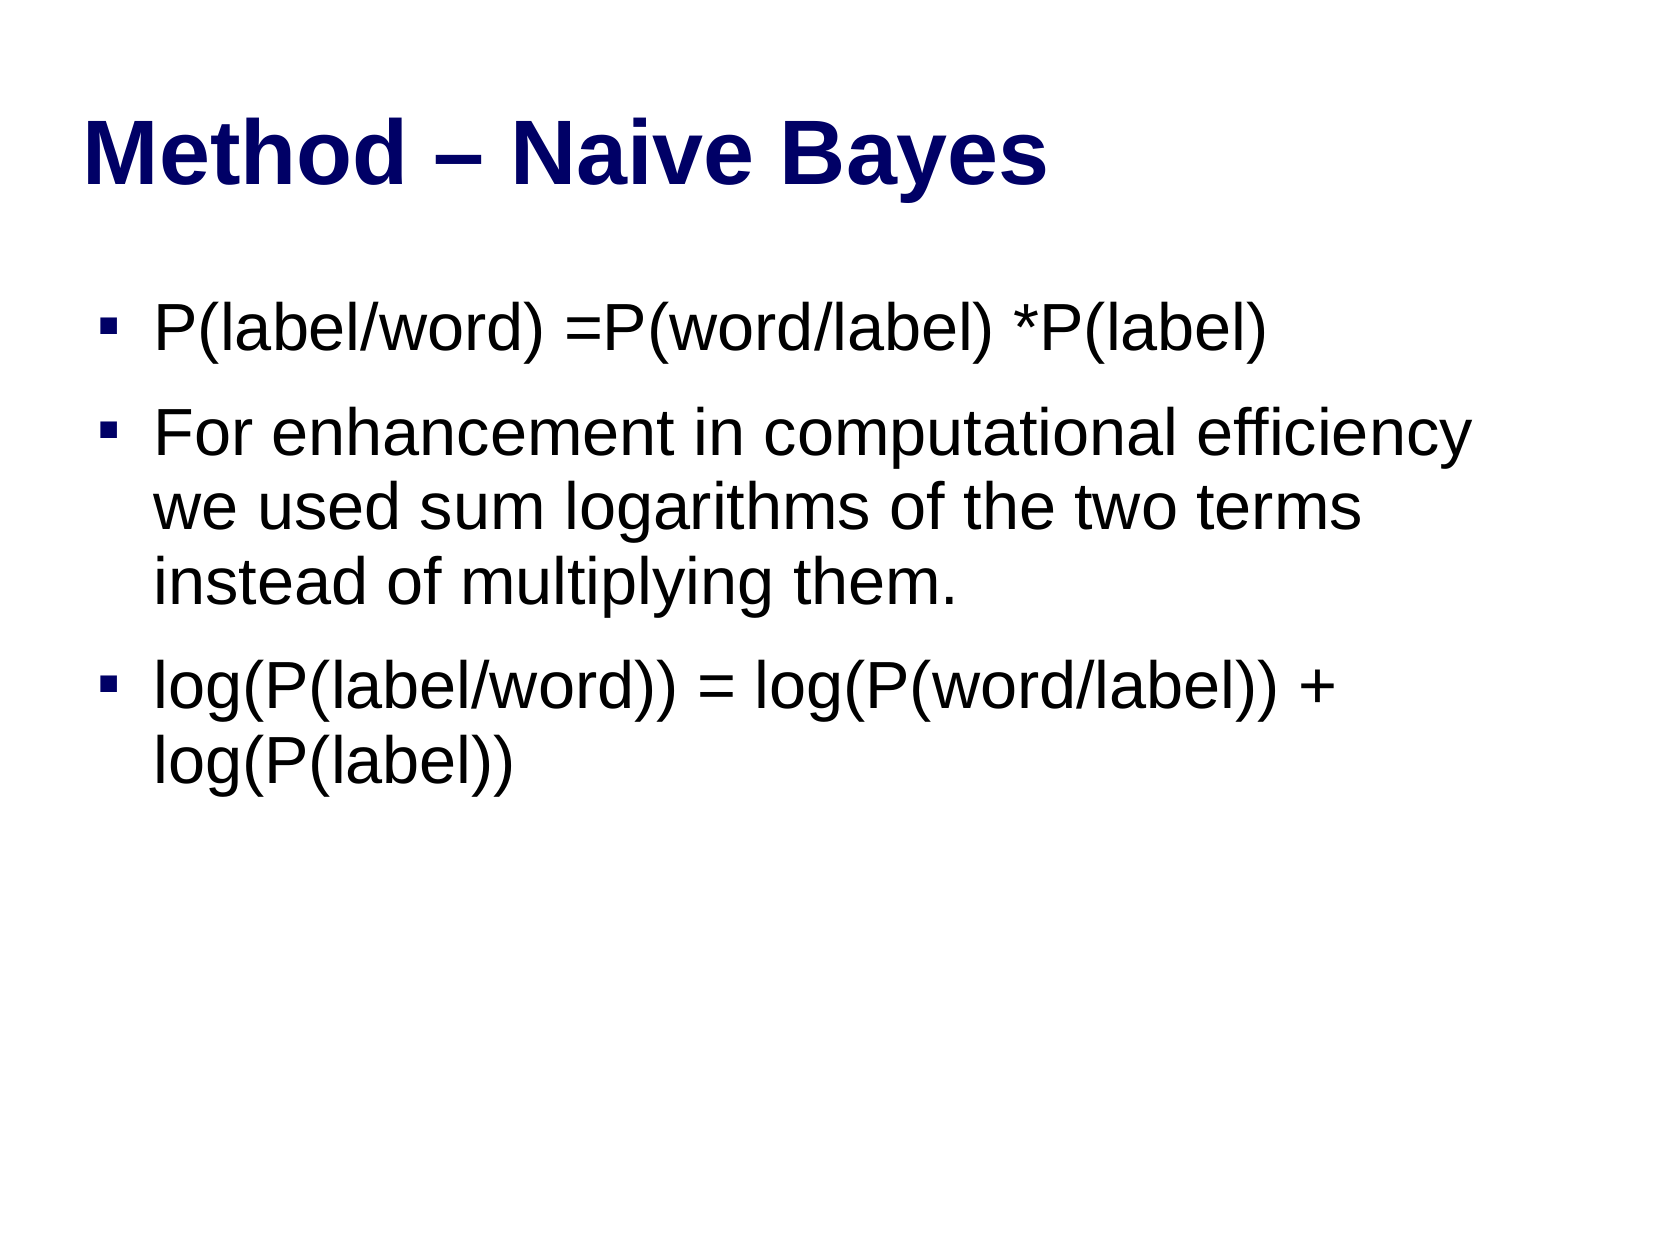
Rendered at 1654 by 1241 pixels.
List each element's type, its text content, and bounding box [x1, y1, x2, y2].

title Method – Naive Bayes [82, 49, 1571, 257]
list P(label/word) =P(word/label) *P(label) For enhancement in computational efficiency we used sum logarithms of the two terms instead of multiplying them. log(P(label/word)) = log(P(word/label)) + log(P(label)) [82, 290, 1571, 1109]
